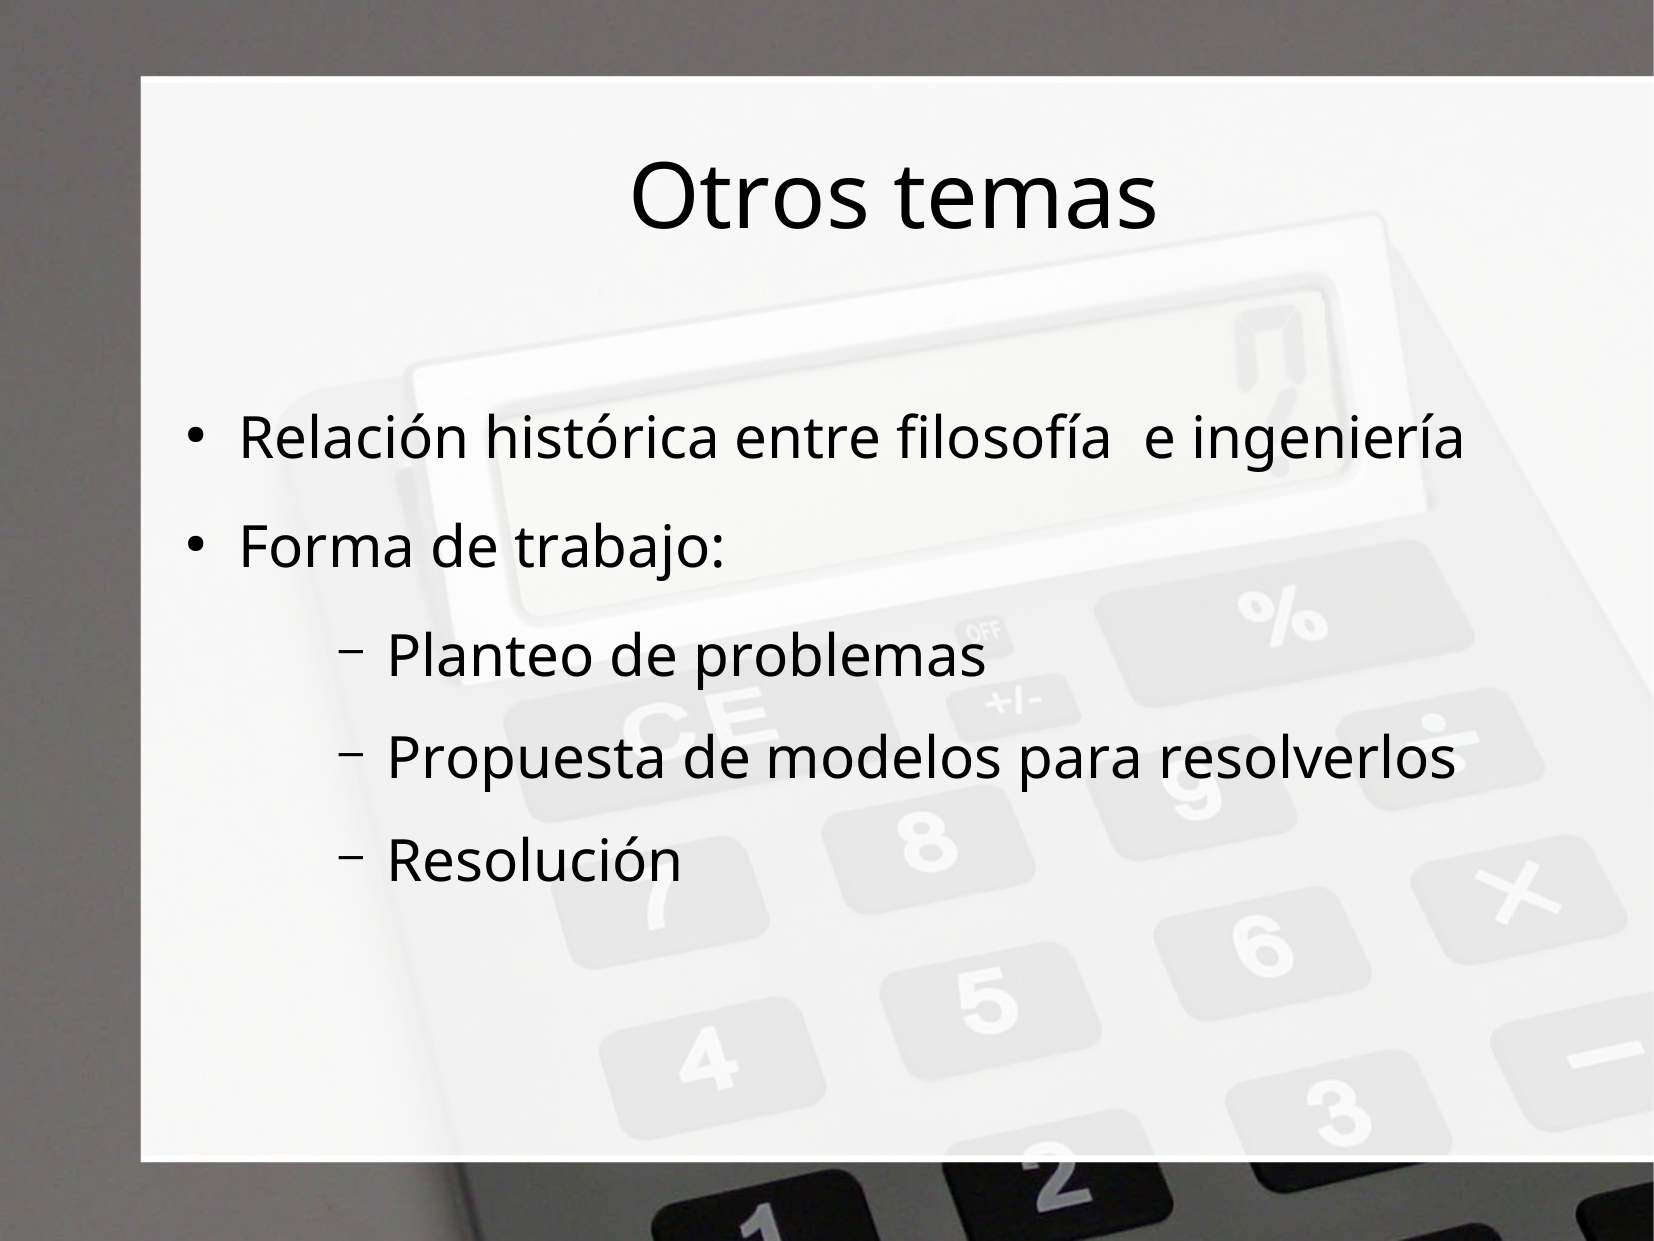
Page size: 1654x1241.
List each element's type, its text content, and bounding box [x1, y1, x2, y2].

title Otros temas [150, 89, 1639, 297]
list Relación histórica entre filosofía e ingeniería Forma de trabajo: Planteo de problemas Propuesta de modelos para resolverlos Resolución [150, 396, 1613, 1201]
picture [0, 0, 1654, 1241]
